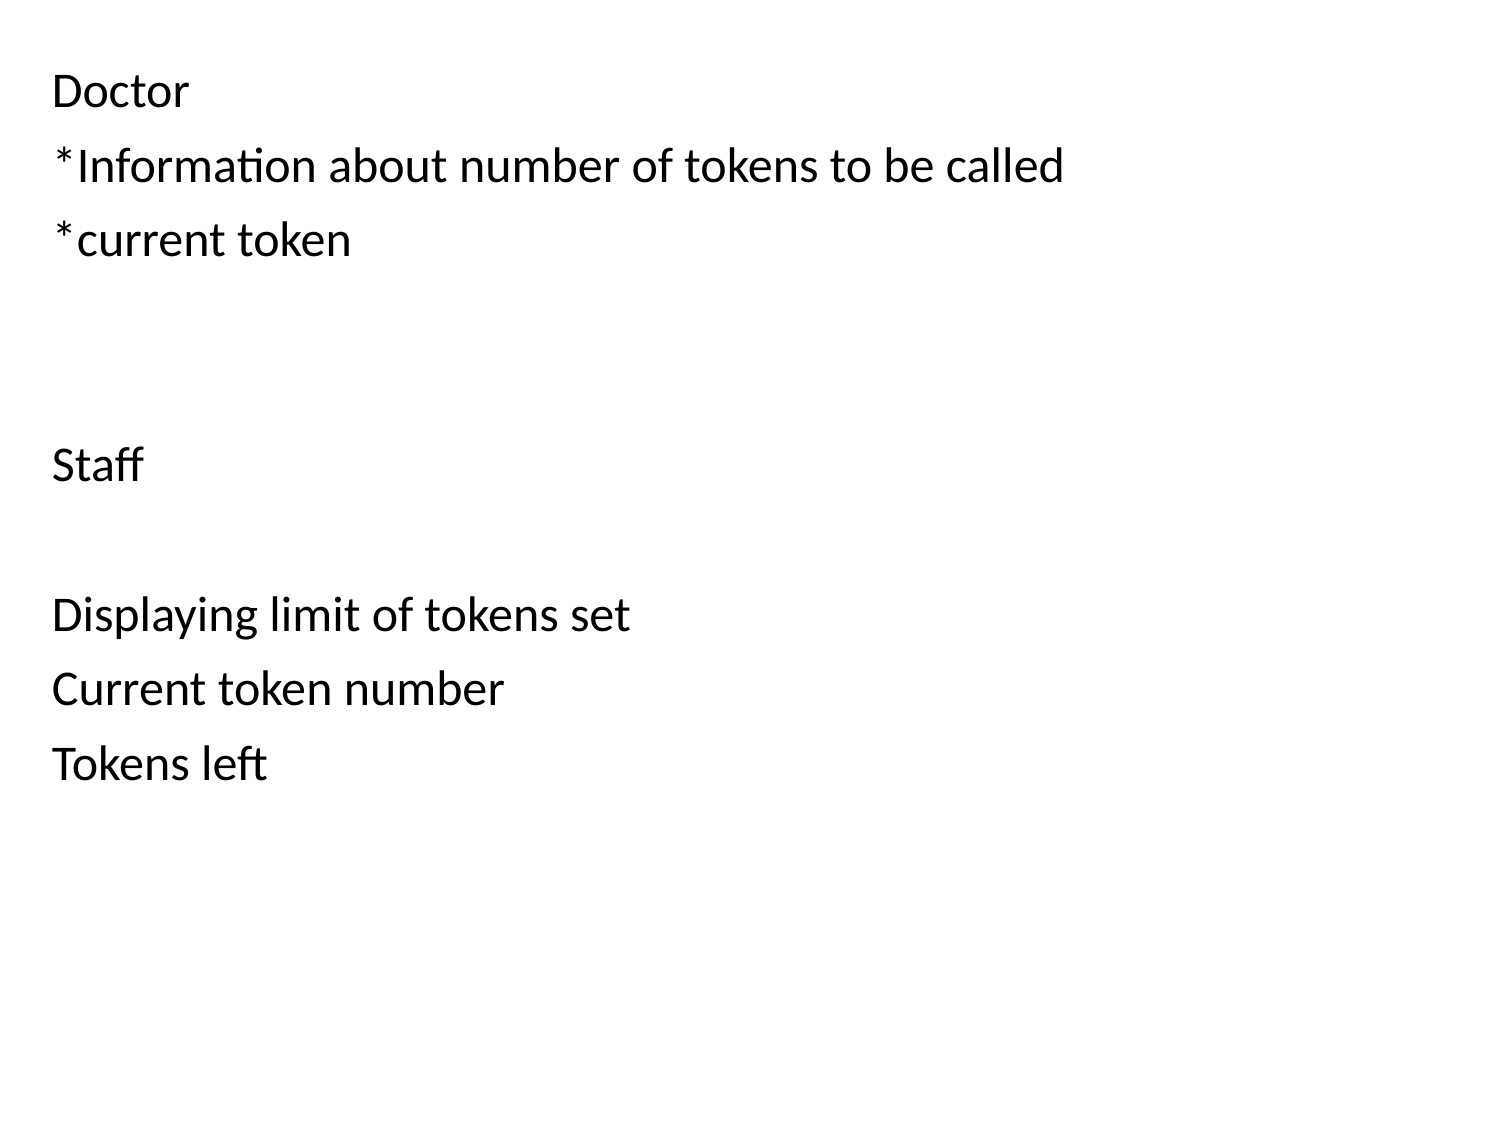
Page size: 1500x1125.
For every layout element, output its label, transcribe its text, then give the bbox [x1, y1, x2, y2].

subtitle Doctor *Information about number of tokens to be called *current token Staff Displaying limit of tokens set Current token number Tokens left [36, 56, 1452, 1077]
